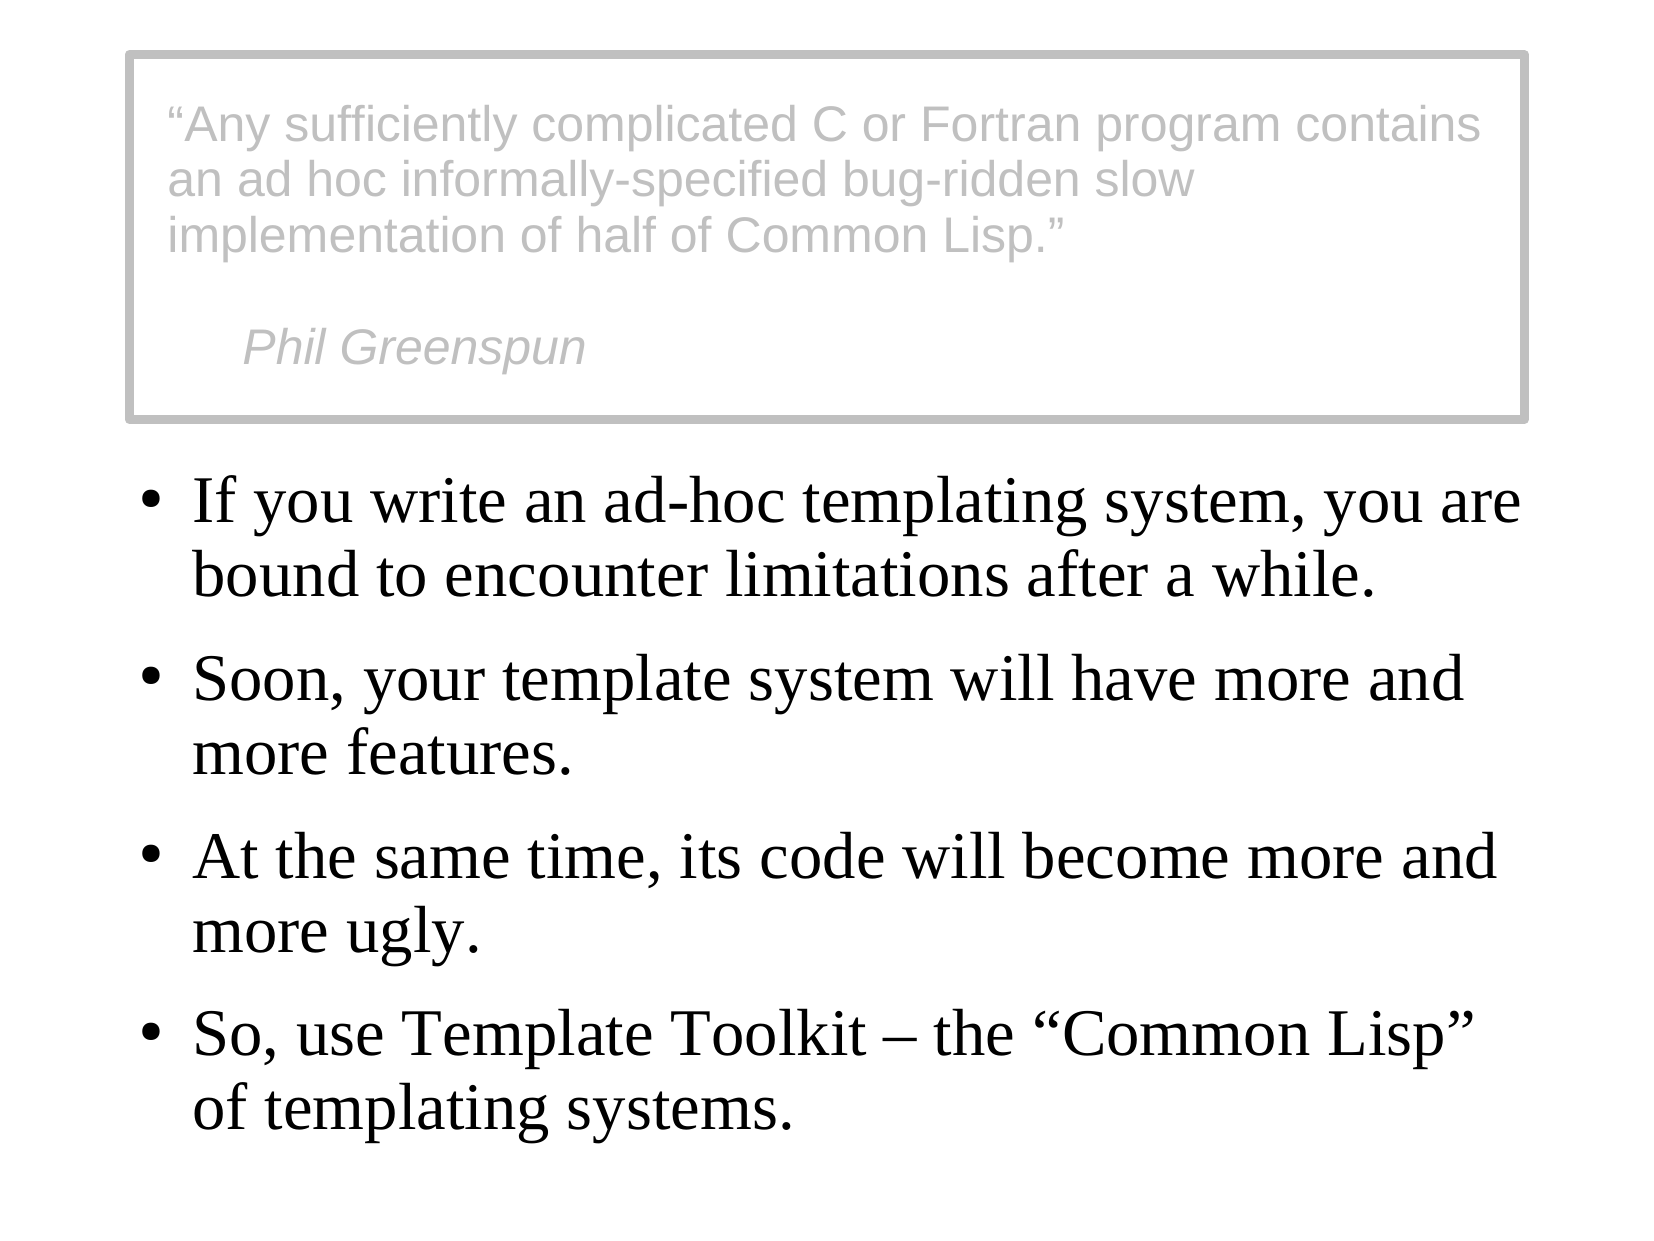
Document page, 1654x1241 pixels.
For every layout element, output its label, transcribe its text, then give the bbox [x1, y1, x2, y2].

text_box “Any sufficiently complicated C or Fortran program contains an ad hoc informally-specified bug-ridden slow implementation of half of Common Lisp.” Phil Greenspun [167, 95, 1503, 434]
list If you write an ad-hoc templating system, you are bound to encounter limitations after a while. Soon, your template system will have more and more features. At the same time, its code will become more and more ugly. So, use Template Toolkit – the “Common Lisp” of templating systems. [121, 463, 1534, 1145]
